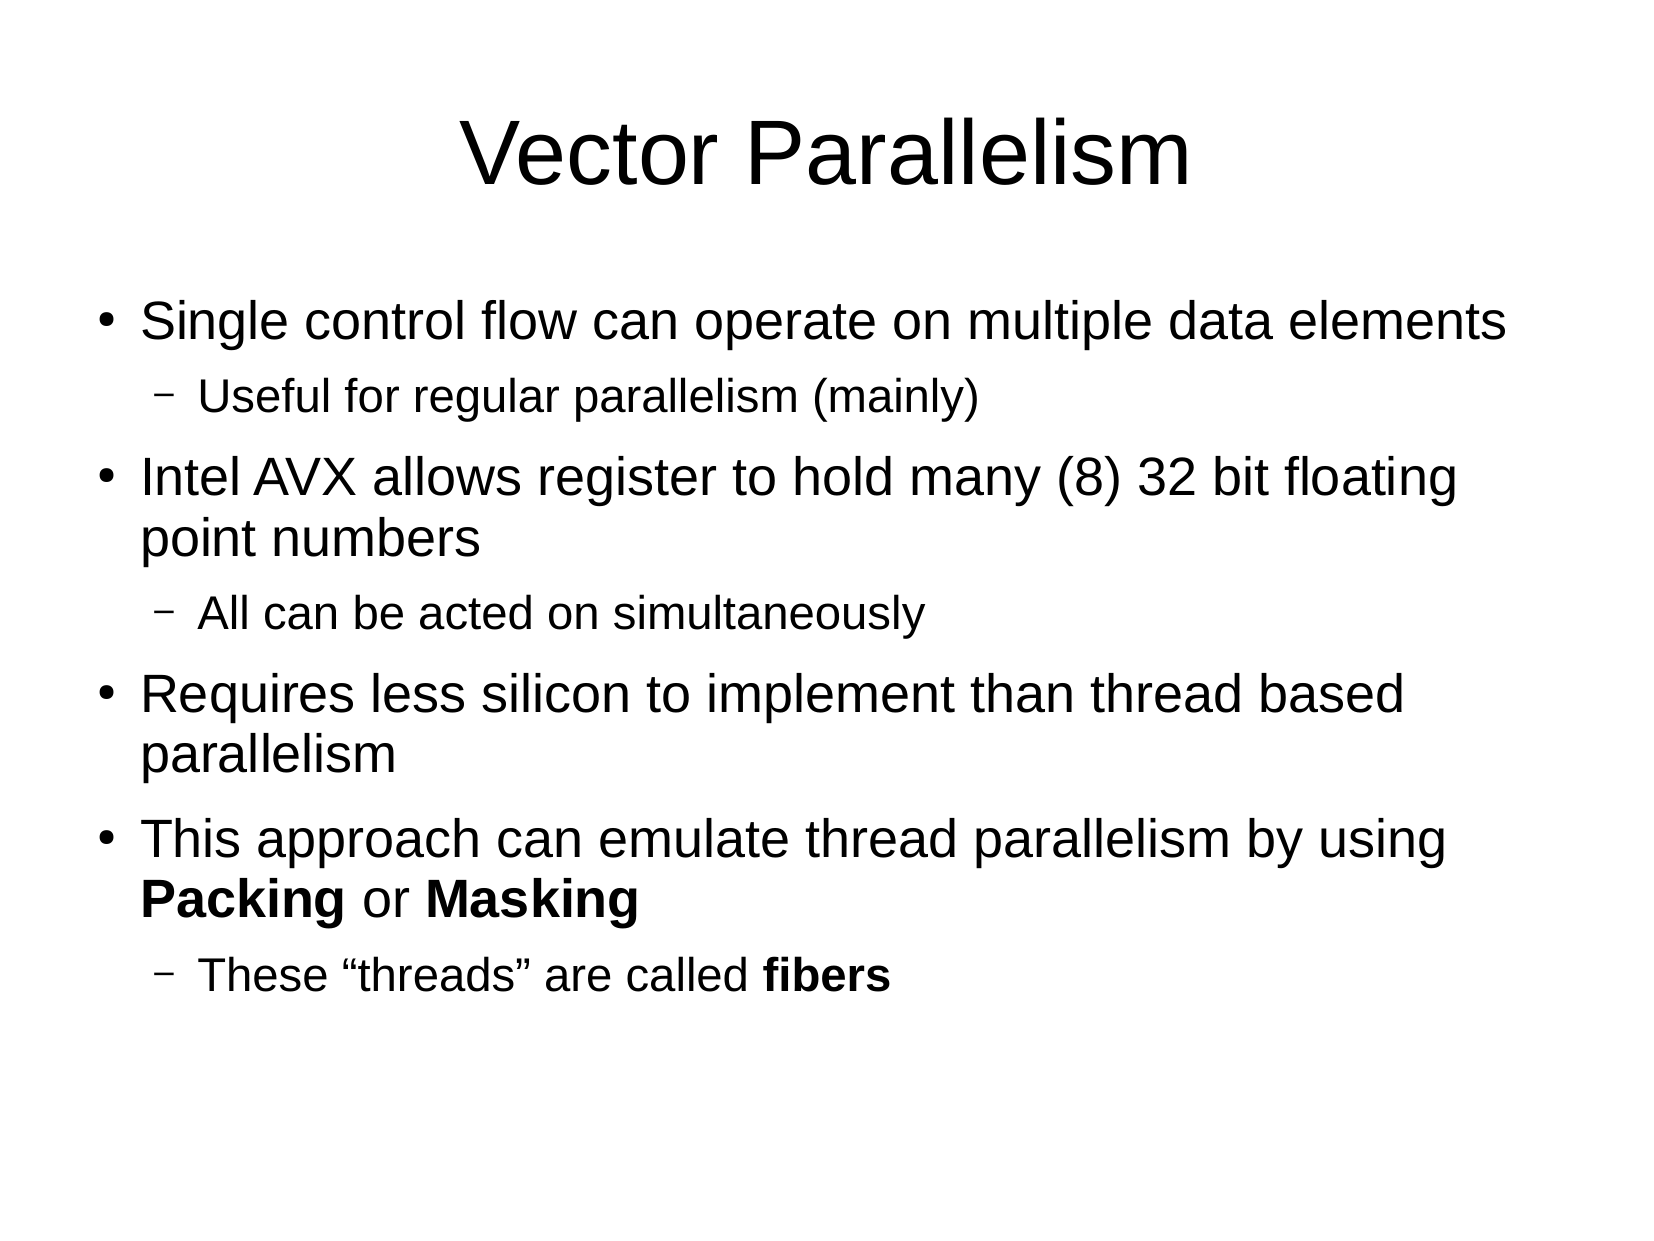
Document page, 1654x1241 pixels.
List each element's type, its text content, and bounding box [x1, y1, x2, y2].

title Vector Parallelism [82, 49, 1571, 257]
list Single control flow can operate on multiple data elements Useful for regular parallelism (mainly) Intel AVX allows register to hold many (8) 32 bit floating point numbers All can be acted on simultaneously Requires less silicon to implement than thread based parallelism This approach can emulate thread parallelism by using Packing or Masking These “threads” are called fibers [82, 290, 1571, 1010]
